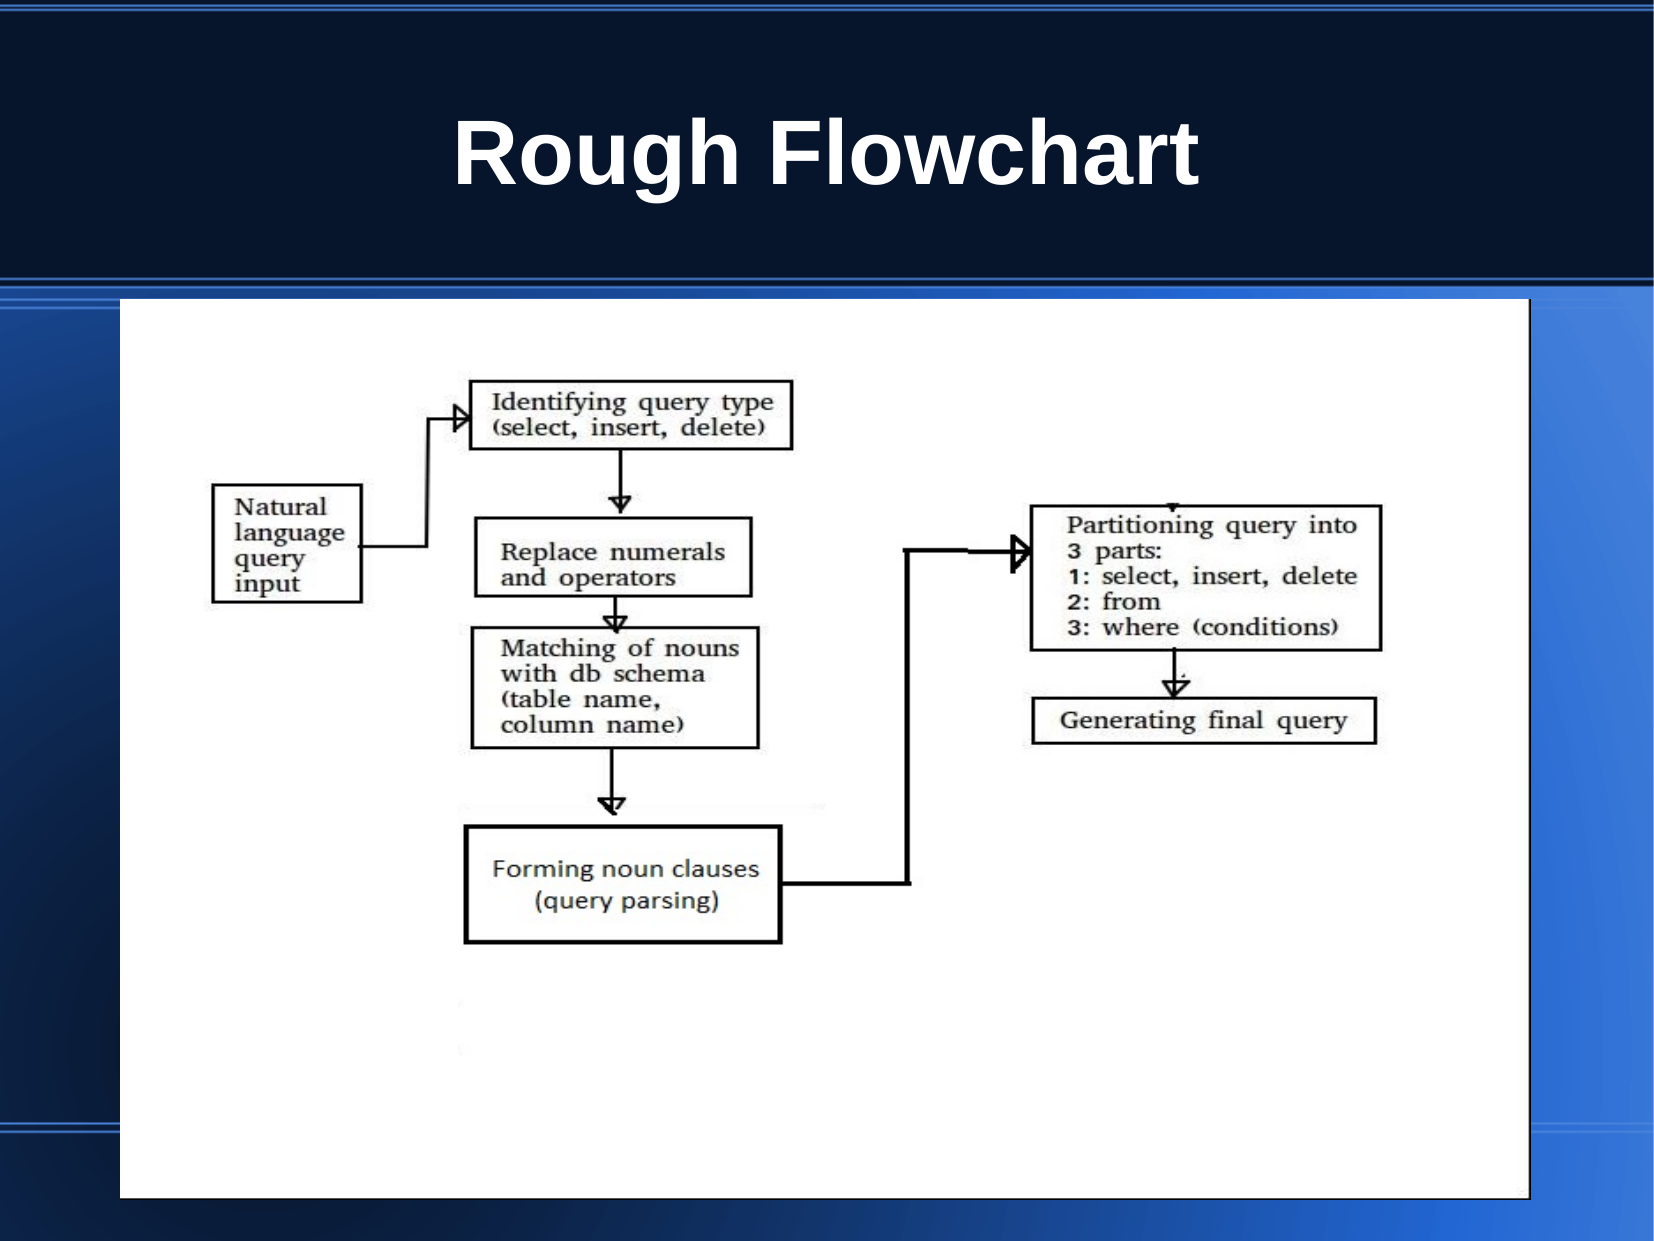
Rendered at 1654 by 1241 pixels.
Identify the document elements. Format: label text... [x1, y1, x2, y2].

title Rough Flowchart [82, 49, 1571, 257]
picture [0, 0, 1654, 1241]
